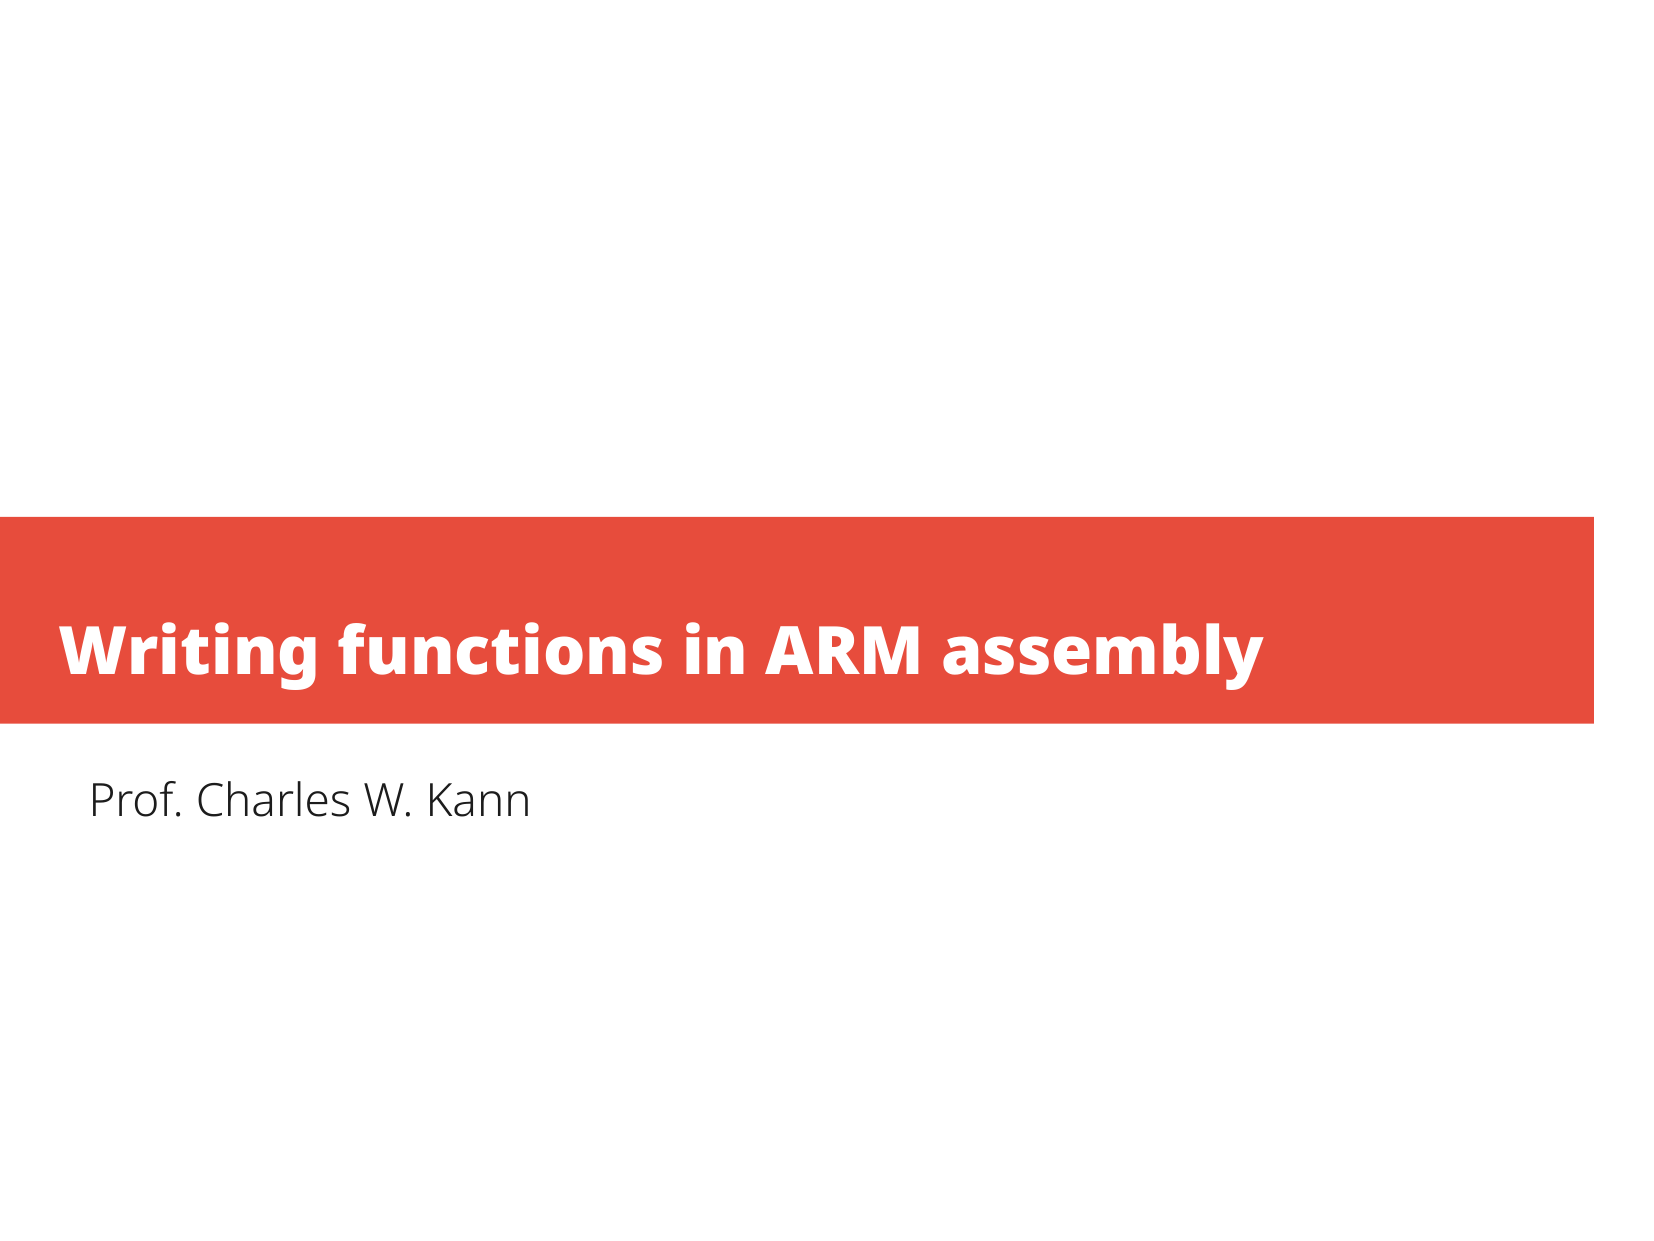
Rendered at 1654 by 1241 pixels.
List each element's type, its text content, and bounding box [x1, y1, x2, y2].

title Writing functions in ARM assembly [58, 546, 1594, 695]
subtitle Prof. Charles W. Kann [88, 767, 1594, 1182]
